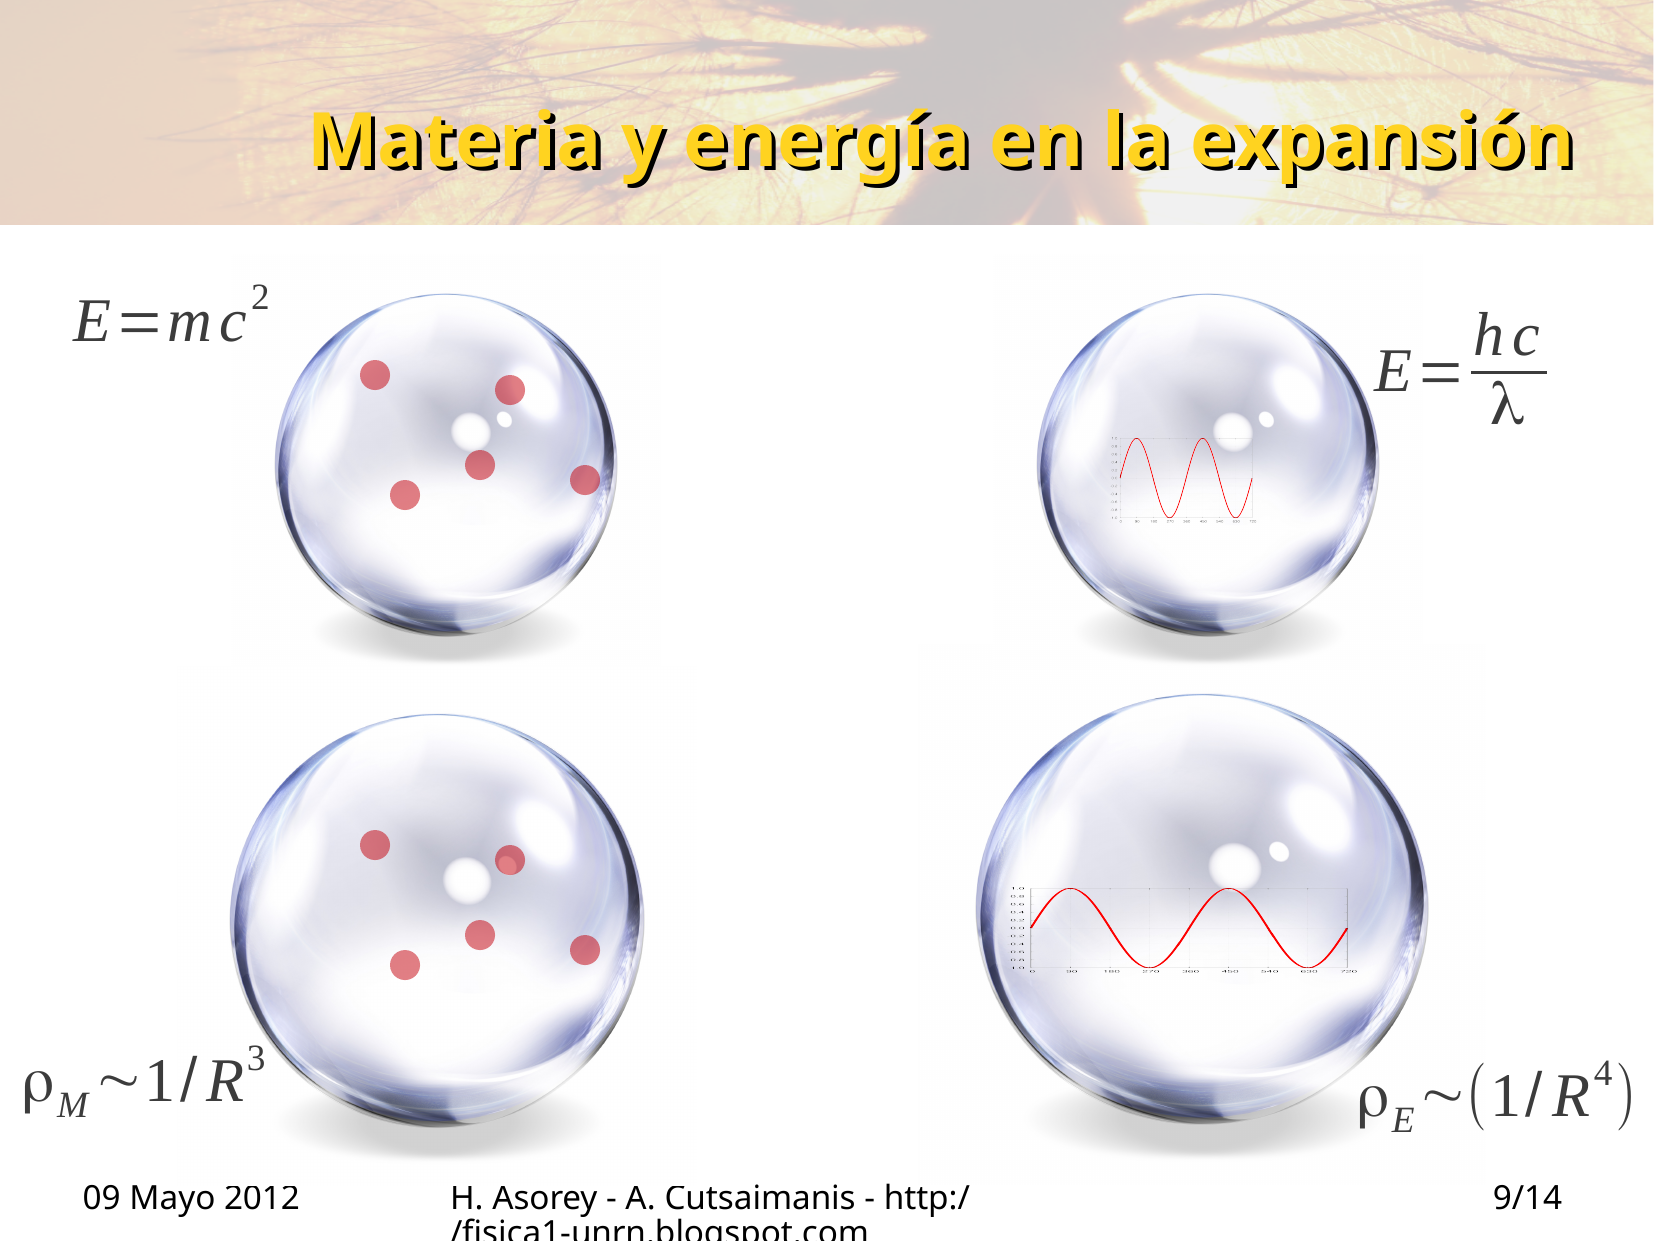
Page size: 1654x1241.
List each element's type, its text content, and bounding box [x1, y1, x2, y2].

picture [0, 0, 1654, 225]
text_box [360, 360, 391, 391]
chart [15, 1038, 272, 1126]
text_box [390, 950, 421, 981]
picture [918, 254, 1486, 1186]
text_box [465, 920, 496, 951]
text_box [570, 465, 601, 496]
chart [64, 277, 276, 356]
text_box [390, 480, 421, 511]
picture [177, 254, 697, 1186]
text_box [360, 830, 391, 861]
text_box [465, 450, 496, 481]
text_box [495, 845, 526, 876]
text_box [570, 935, 601, 966]
title Materia y energía en la expansión [86, 49, 1576, 226]
text_box [495, 375, 526, 406]
chart [1365, 300, 1556, 428]
chart [1350, 1053, 1643, 1141]
